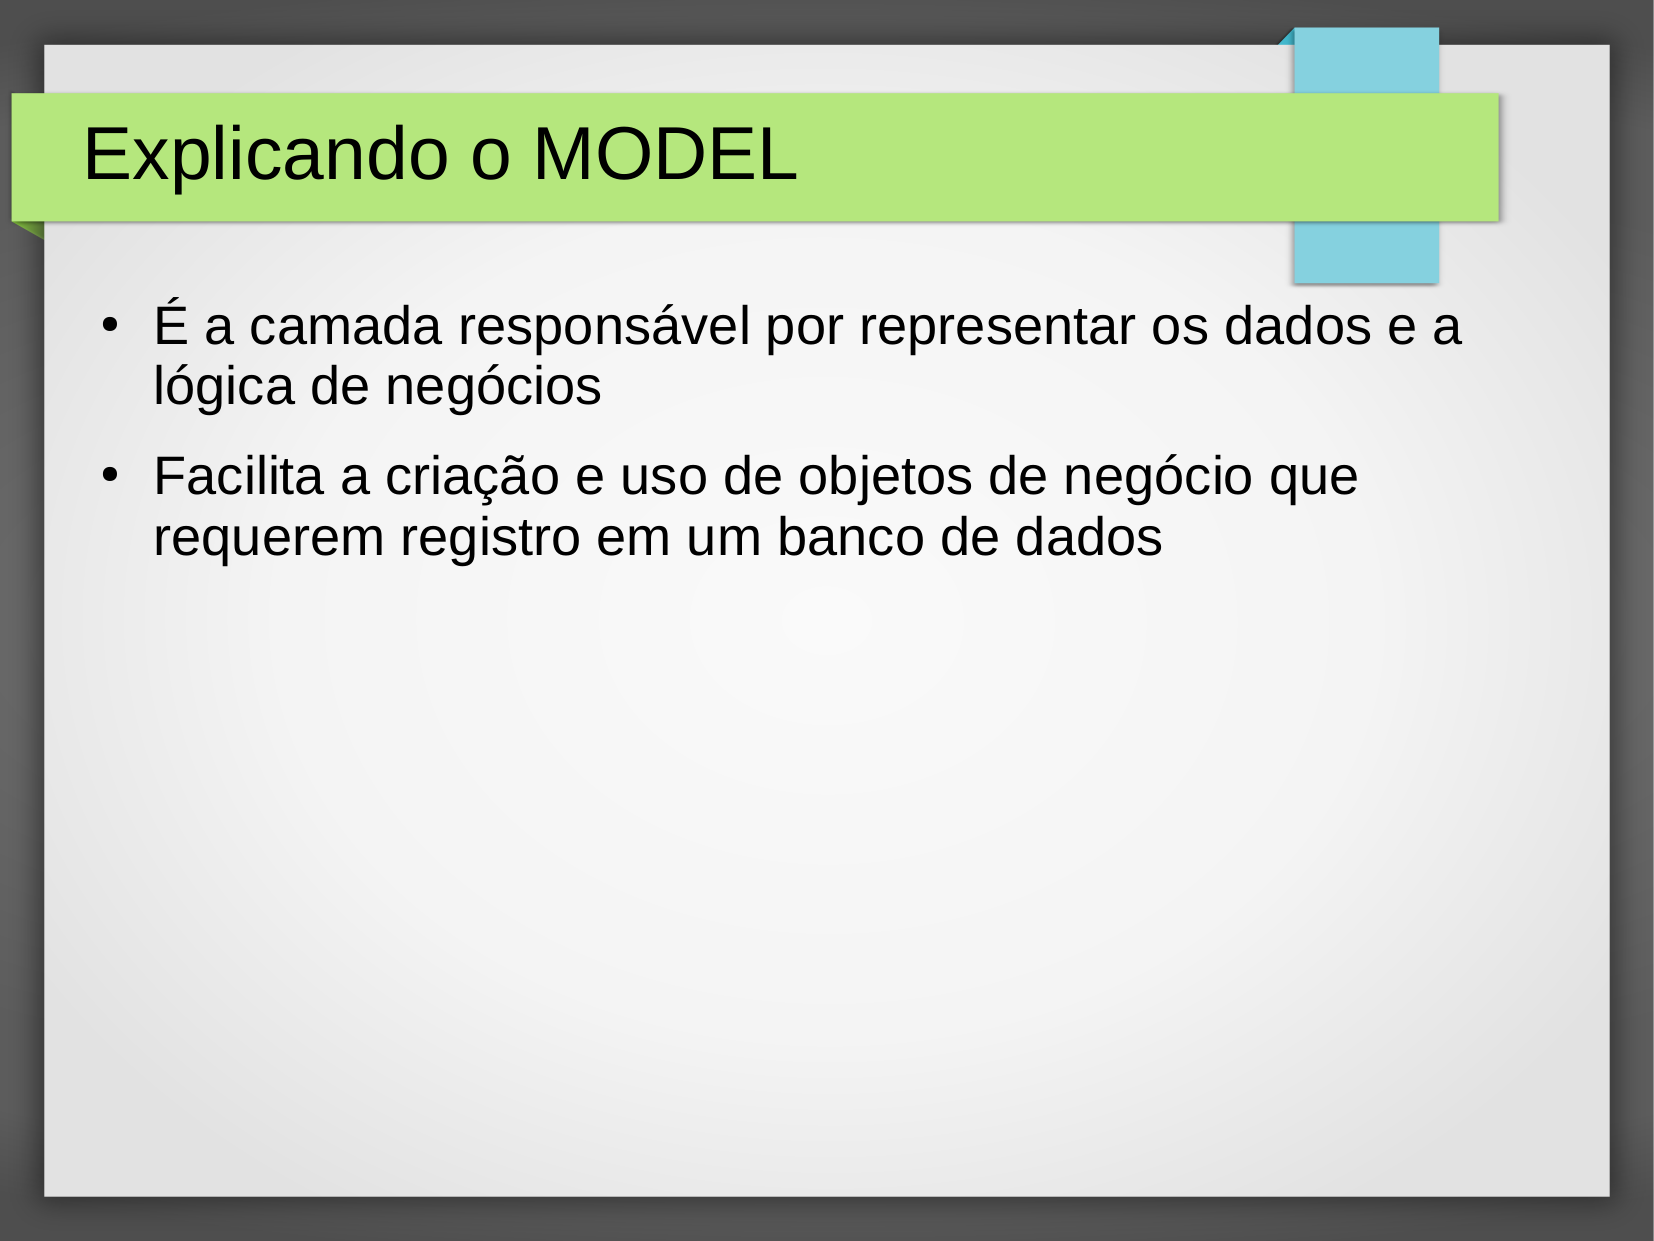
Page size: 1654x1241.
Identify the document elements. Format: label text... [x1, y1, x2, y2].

title Explicando o MODEL [82, 94, 1264, 213]
picture [0, 0, 1654, 1241]
list É a camada responsável por representar os dados e a lógica de negócios Facilita a criação e uso de objetos de negócio que requerem registro em um banco de dados [82, 295, 1571, 1015]
